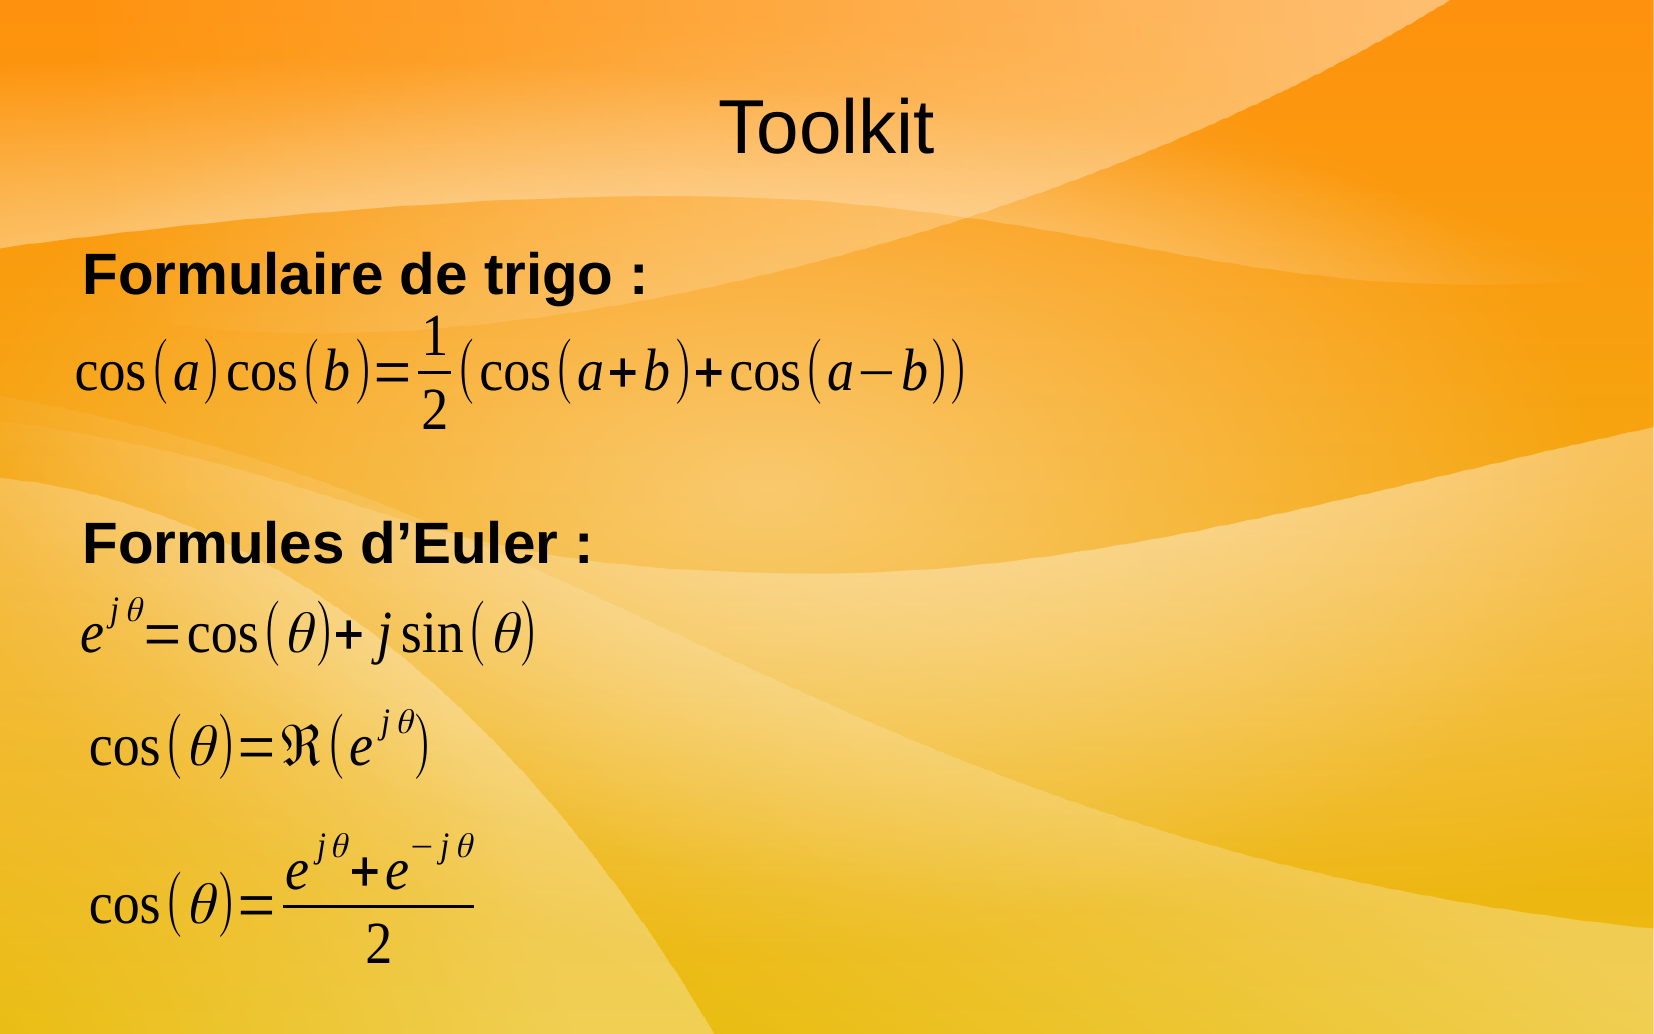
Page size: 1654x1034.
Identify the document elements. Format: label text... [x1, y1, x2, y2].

chart [68, 301, 975, 443]
chart [82, 702, 438, 782]
chart [72, 590, 545, 670]
chart [82, 826, 483, 977]
title Toolkit [82, 41, 1571, 214]
picture [0, 0, 1654, 1034]
list Formulaire de trigo : Formules d’Euler : [82, 241, 1571, 940]
